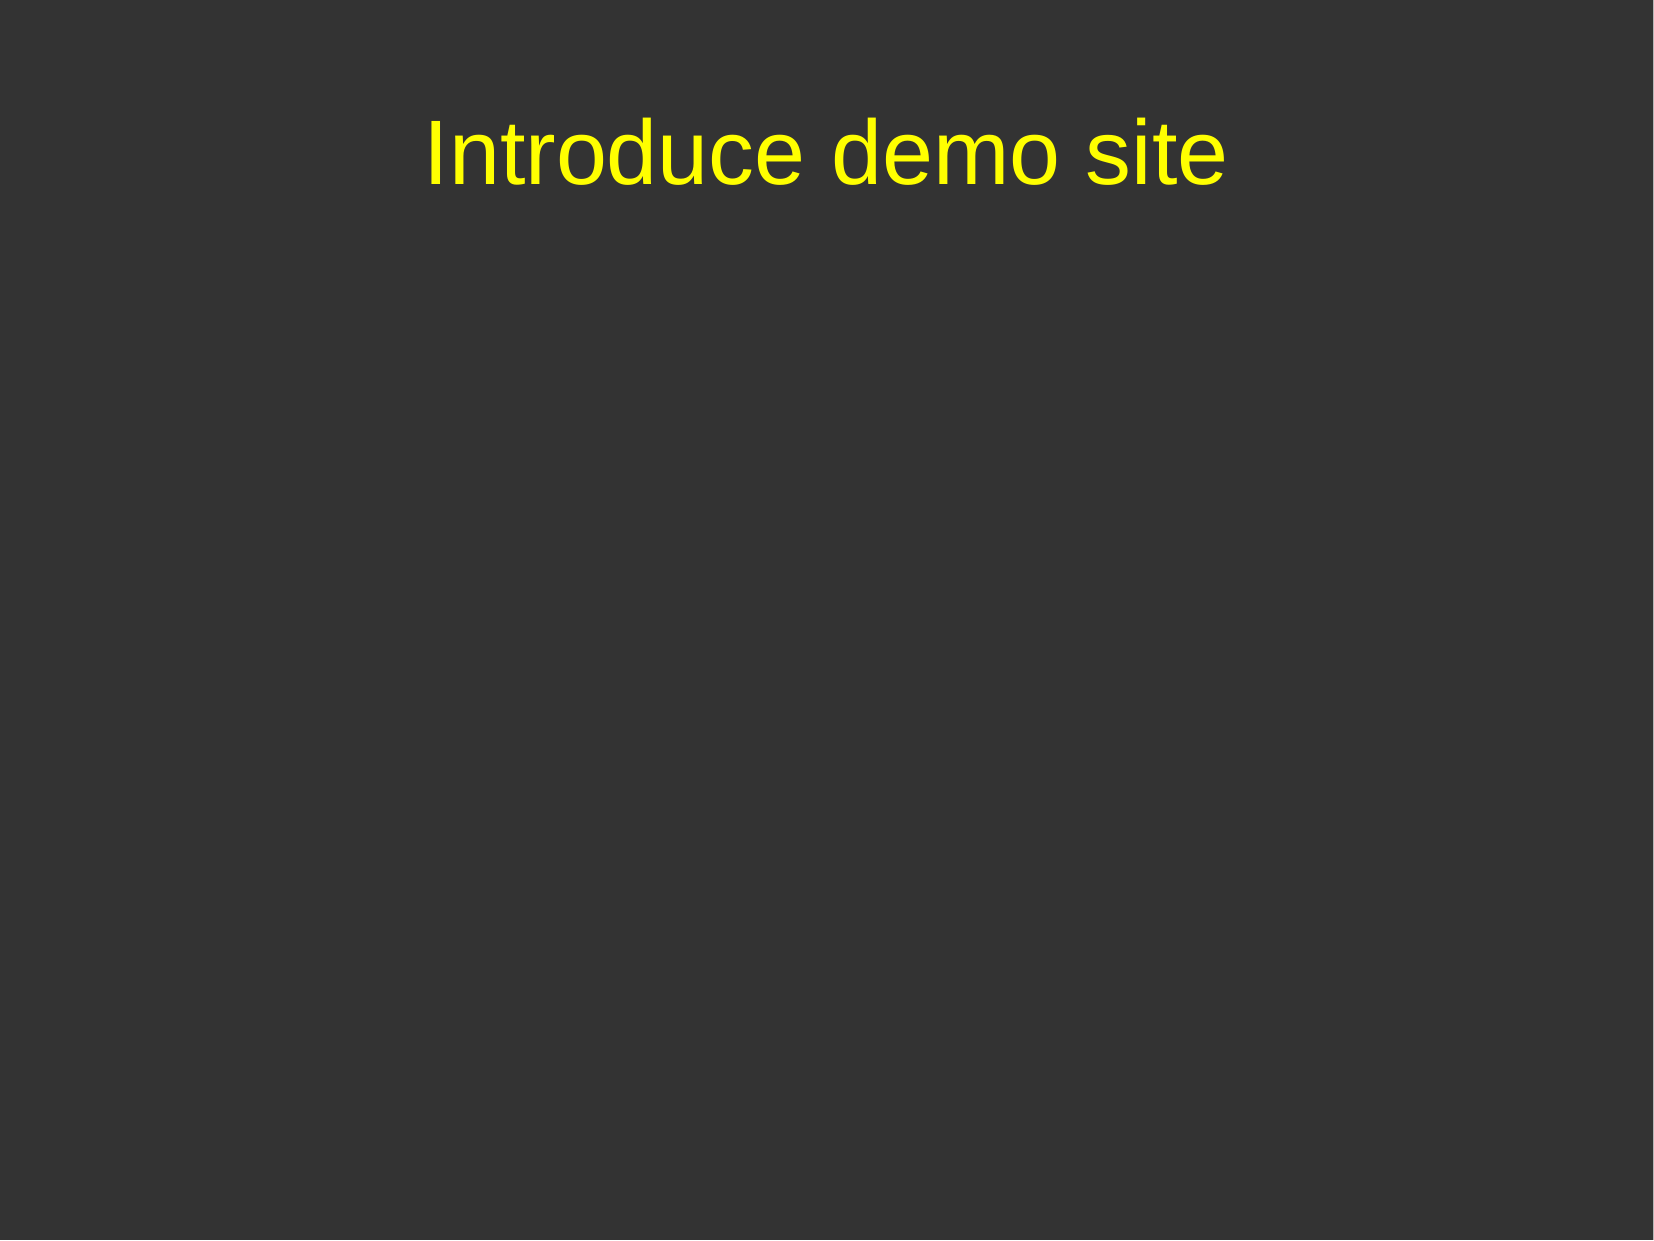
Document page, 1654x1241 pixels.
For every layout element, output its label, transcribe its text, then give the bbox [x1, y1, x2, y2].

title Introduce demo site [82, 49, 1571, 257]
